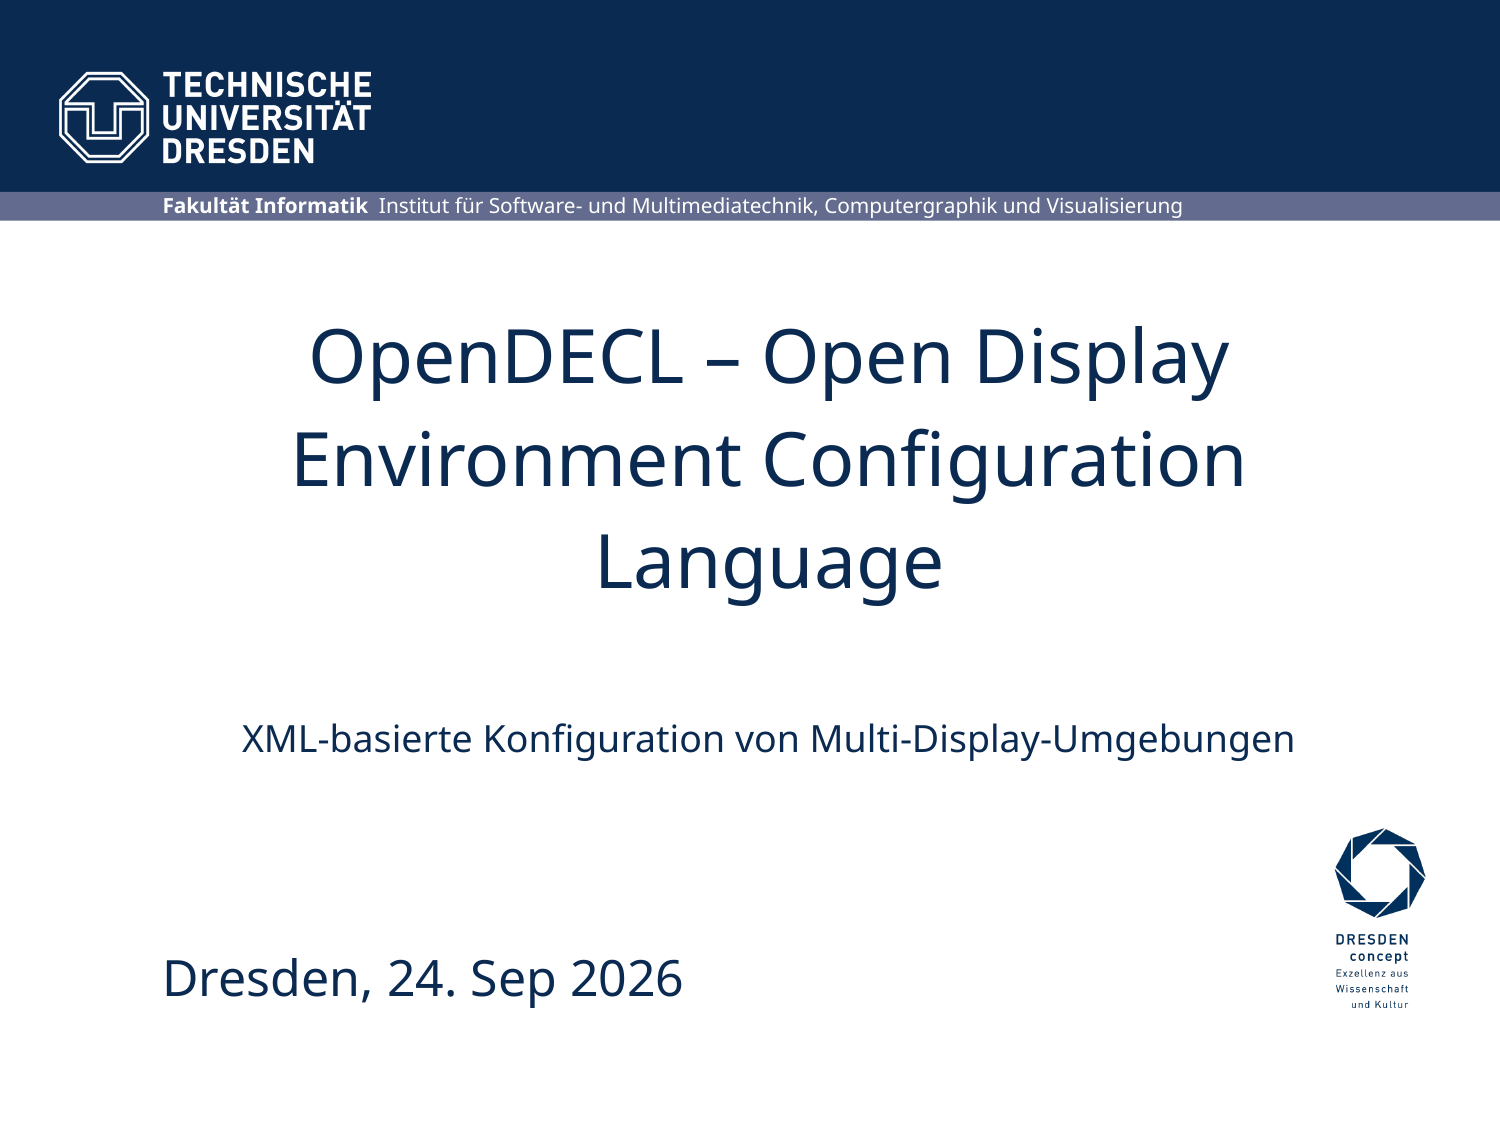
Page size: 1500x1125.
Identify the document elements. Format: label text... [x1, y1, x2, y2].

text_box Fakultät Informatik Institut für Software- und Multimediatechnik, Computergraphik und Visualisierung [162, 196, 1388, 222]
title OpenDECL – Open Display Environment Configuration Language XML-basierte Konfiguration von Multi-Display-Umgebungen [161, 344, 1393, 731]
picture [1328, 822, 1430, 1016]
subtitle Dresden, 3. Jun 2015 [162, 924, 1388, 1038]
picture [58, 71, 371, 164]
